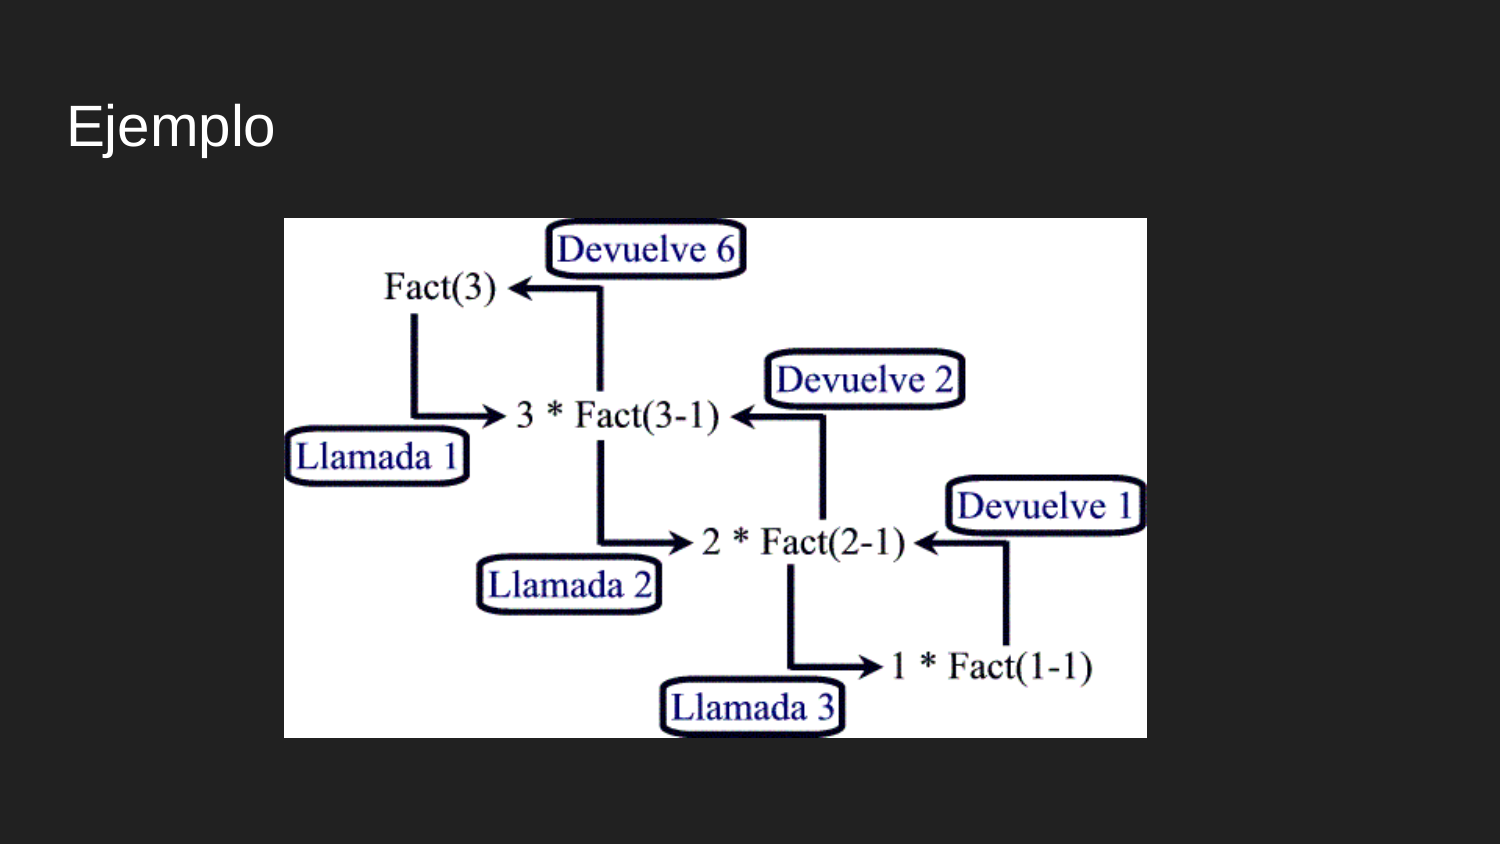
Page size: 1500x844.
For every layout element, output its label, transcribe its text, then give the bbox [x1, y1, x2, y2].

picture [284, 218, 1147, 738]
title Ejemplo [51, 72, 1449, 167]
